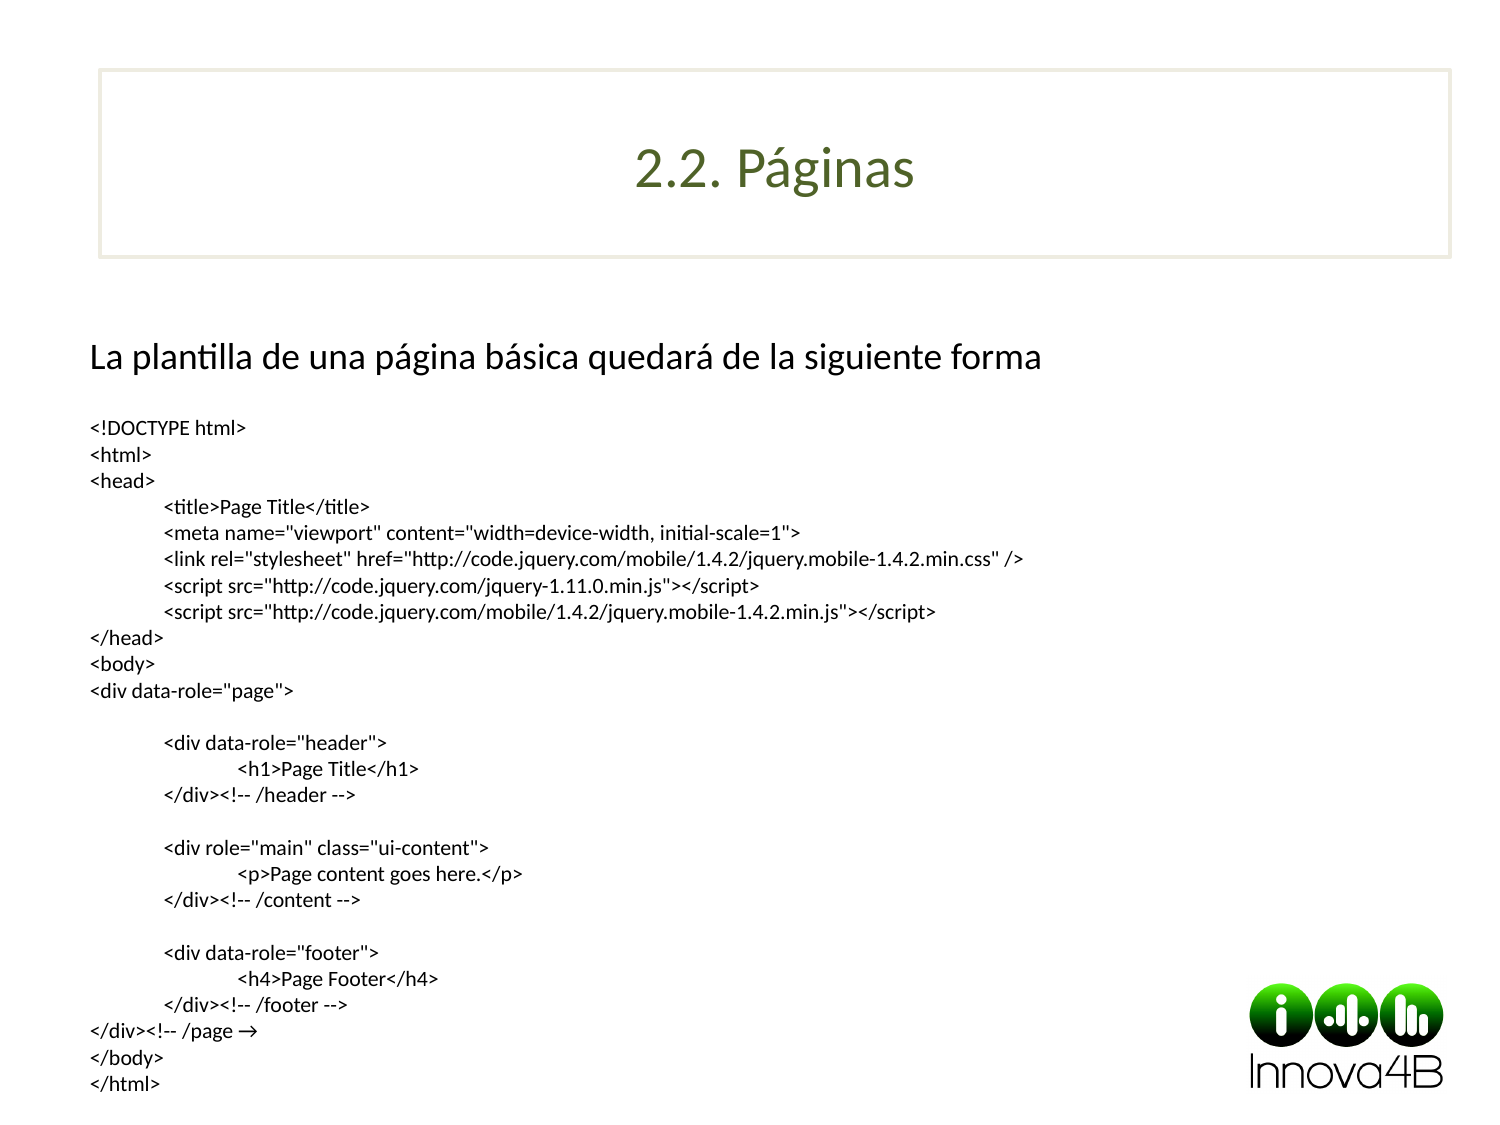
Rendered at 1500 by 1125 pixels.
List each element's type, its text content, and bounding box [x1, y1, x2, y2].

picture [1246, 975, 1447, 1094]
text_box La plantilla de una página básica quedará de la siguiente forma <!DOCTYPE html> <html> <head> <title>Page Title</title> <meta name="viewport" content="width=device-width, initial-scale=1"> <link rel="stylesheet" href="http://code.jquery.com/mobile/1.4.2/jquery.mobile-1.4.2.min.css" /> <script src="http://code.jquery.com/jquery-1.11.0.min.js"></script> <script src="http://code.jquery.com/mobile/1.4.2/jquery.mobile-1.4.2.min.js"></script> </head> <body> <div data-role="page"> <div data-role="header"> <h1>Page Title</h1> </div><!-- /header --> <div role="main" class="ui-content"> <p>Page content goes here.</p> </div><!-- /content --> <div data-role="footer"> <h4>Page Footer</h4> </div><!-- /footer --> </div><!-- /page → </body> </html> [74, 324, 1425, 1005]
text_box 2.2. Páginas [99, 70, 1450, 258]
